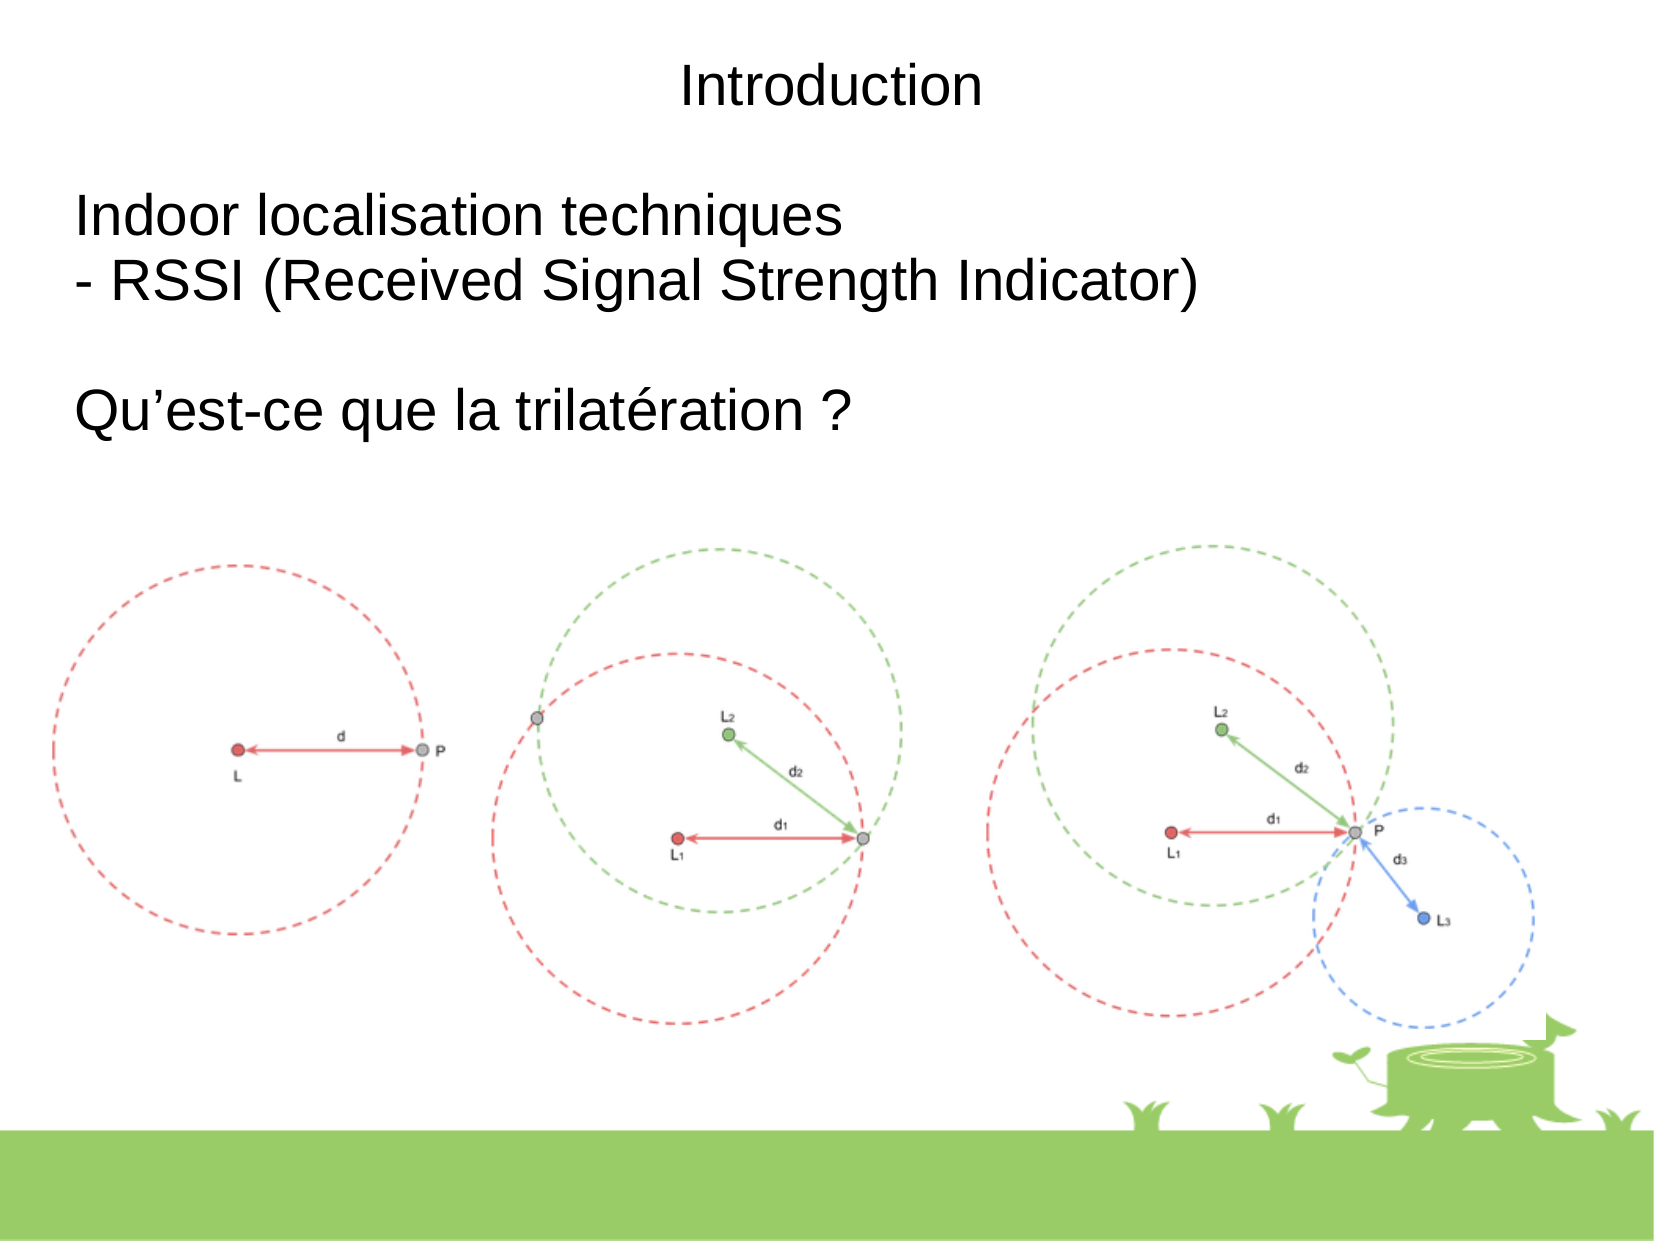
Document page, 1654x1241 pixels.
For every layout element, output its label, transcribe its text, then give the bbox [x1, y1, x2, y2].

text_box Introduction Indoor localisation techniques - RSSI (Received Signal Strength Indicator) Qu’est-ce que la trilatération ? [60, 45, 1621, 515]
picture [0, 0, 1654, 1241]
